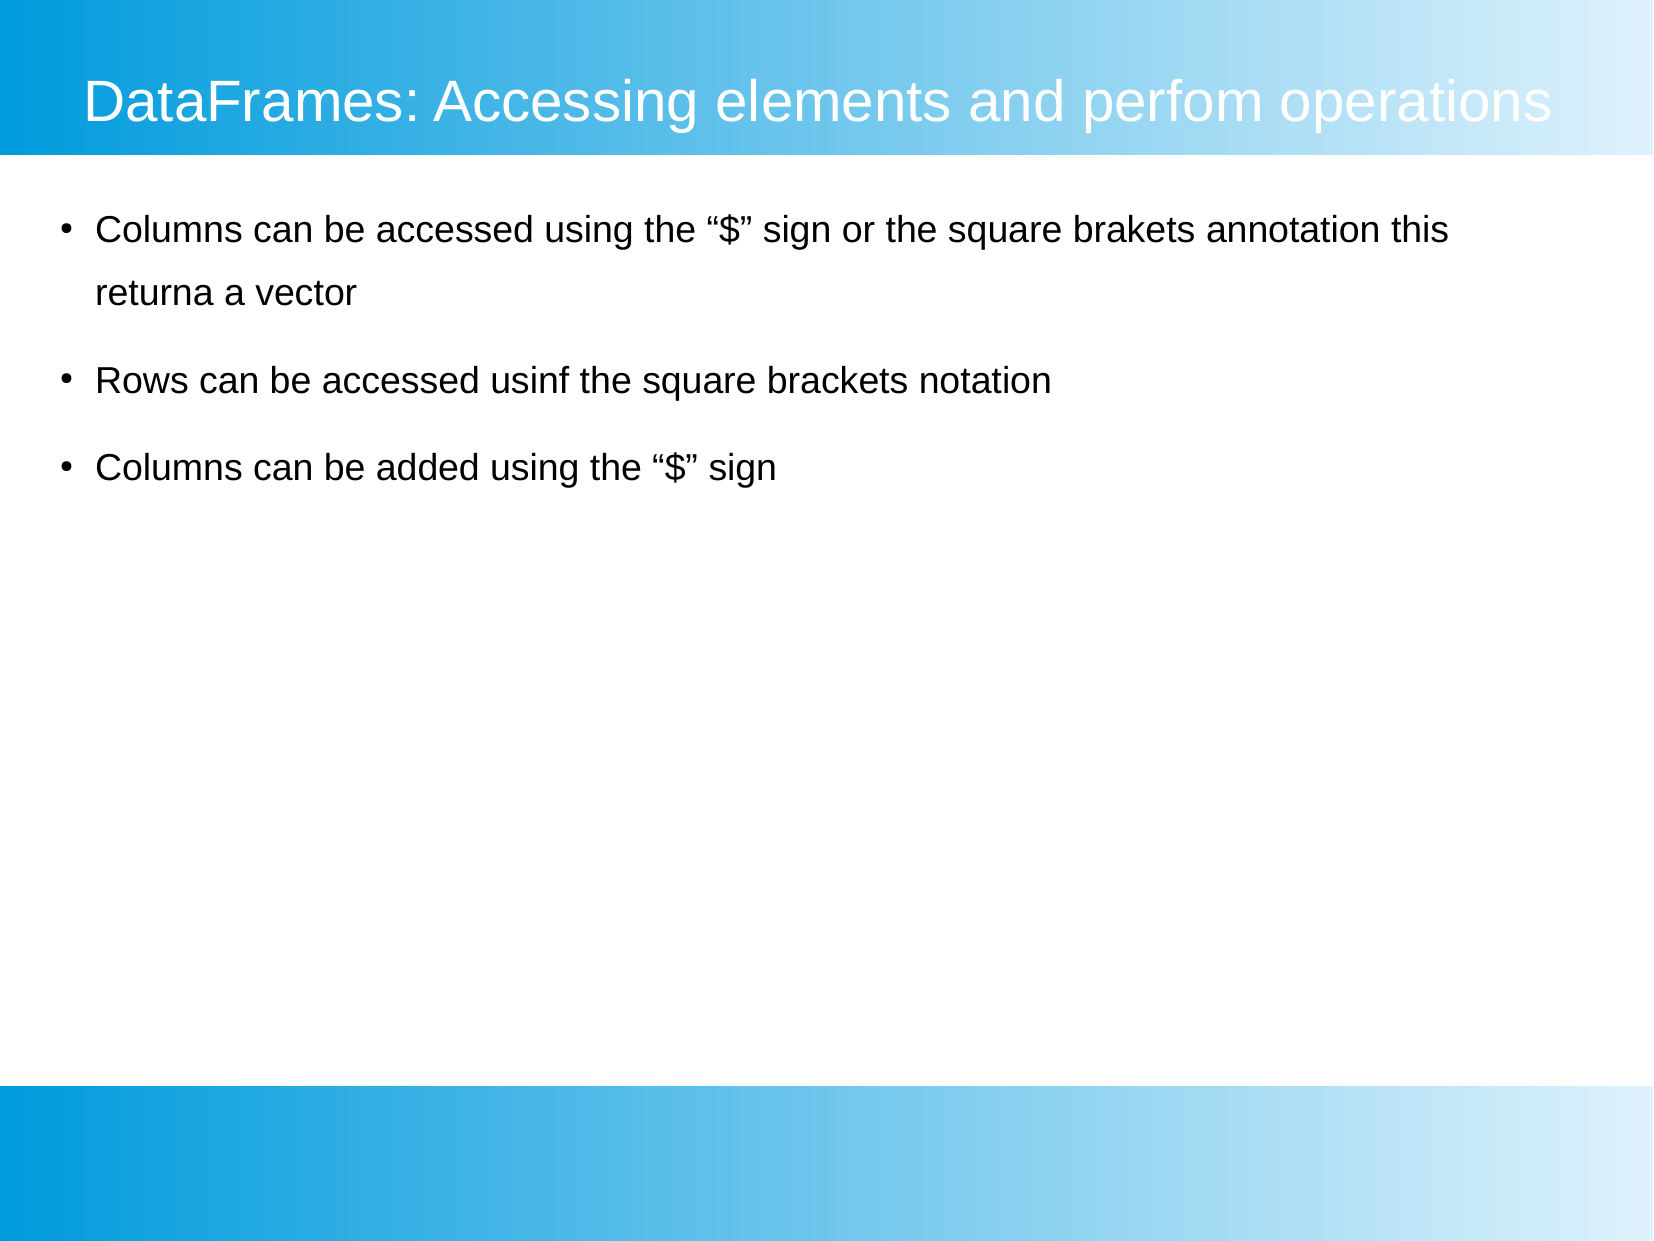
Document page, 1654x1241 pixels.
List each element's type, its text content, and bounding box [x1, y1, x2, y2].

title DataFrames: Accessing elements and perfom operations [82, 49, 1571, 155]
text_box Columns can be accessed using the “$” sign or the square brakets annotation this returna a vector Rows can be accessed usinf the square brackets notation Columns can be added using the “$” sign [45, 180, 1576, 760]
